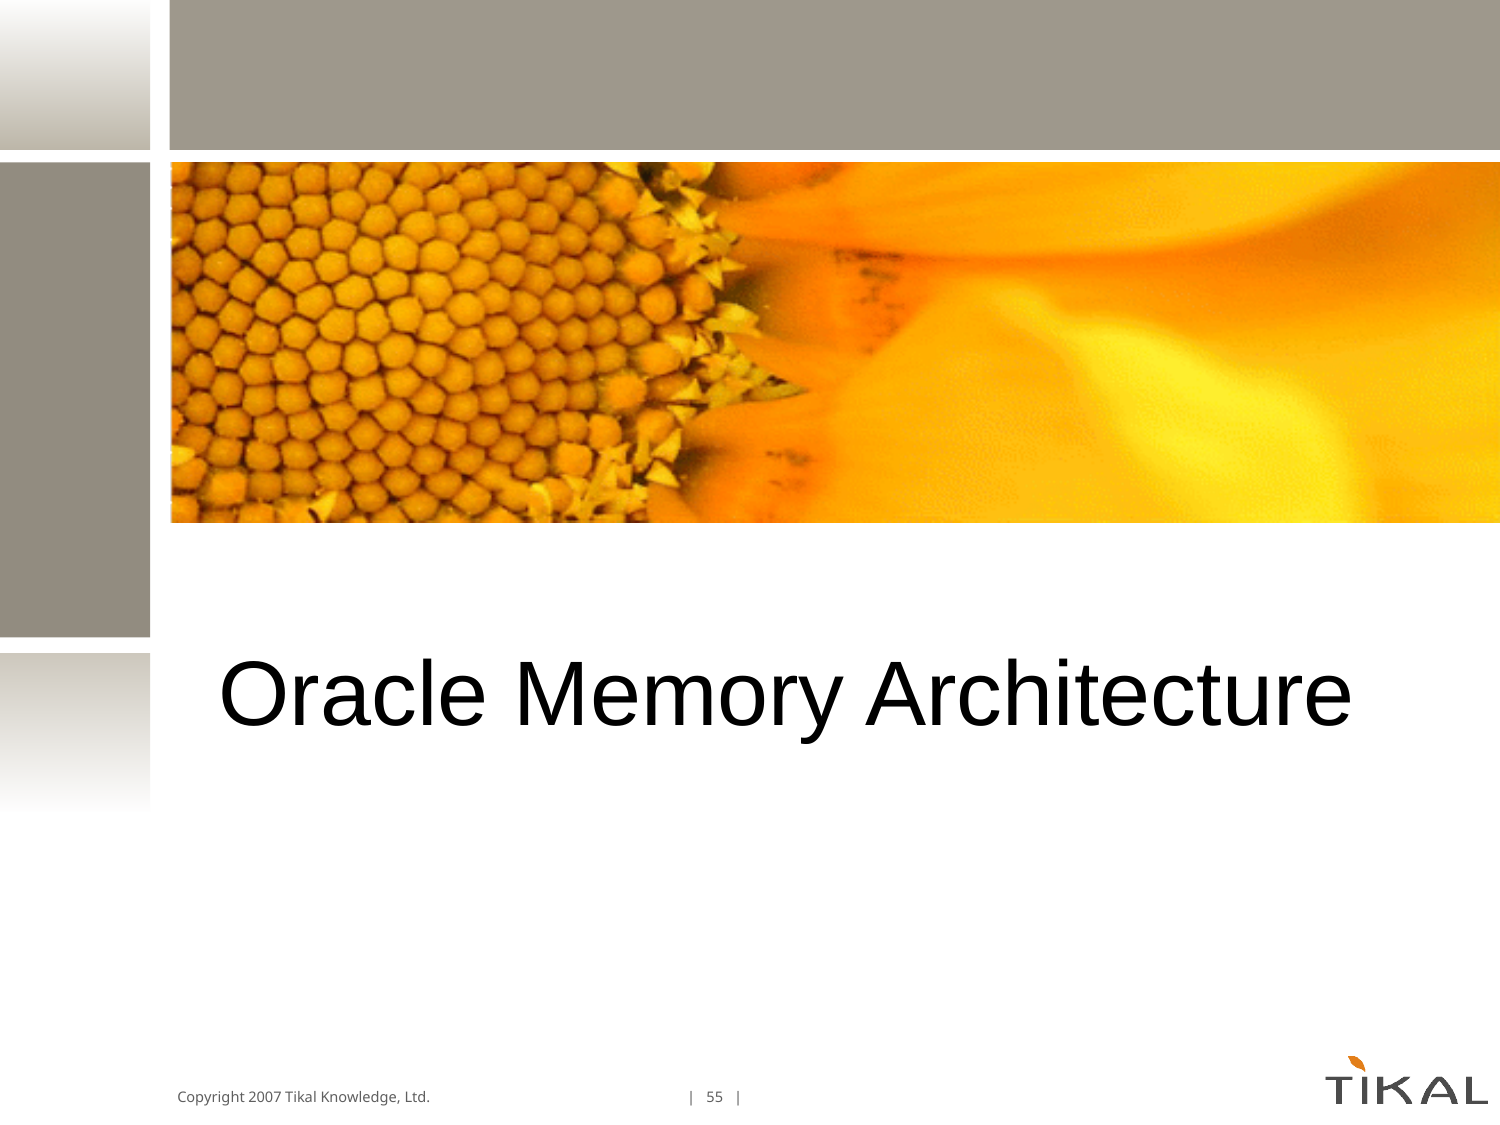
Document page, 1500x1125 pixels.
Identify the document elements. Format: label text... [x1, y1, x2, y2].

picture [1312, 1034, 1500, 1125]
title Oracle Memory Architecture [187, 591, 1388, 797]
picture [170, 162, 1500, 523]
